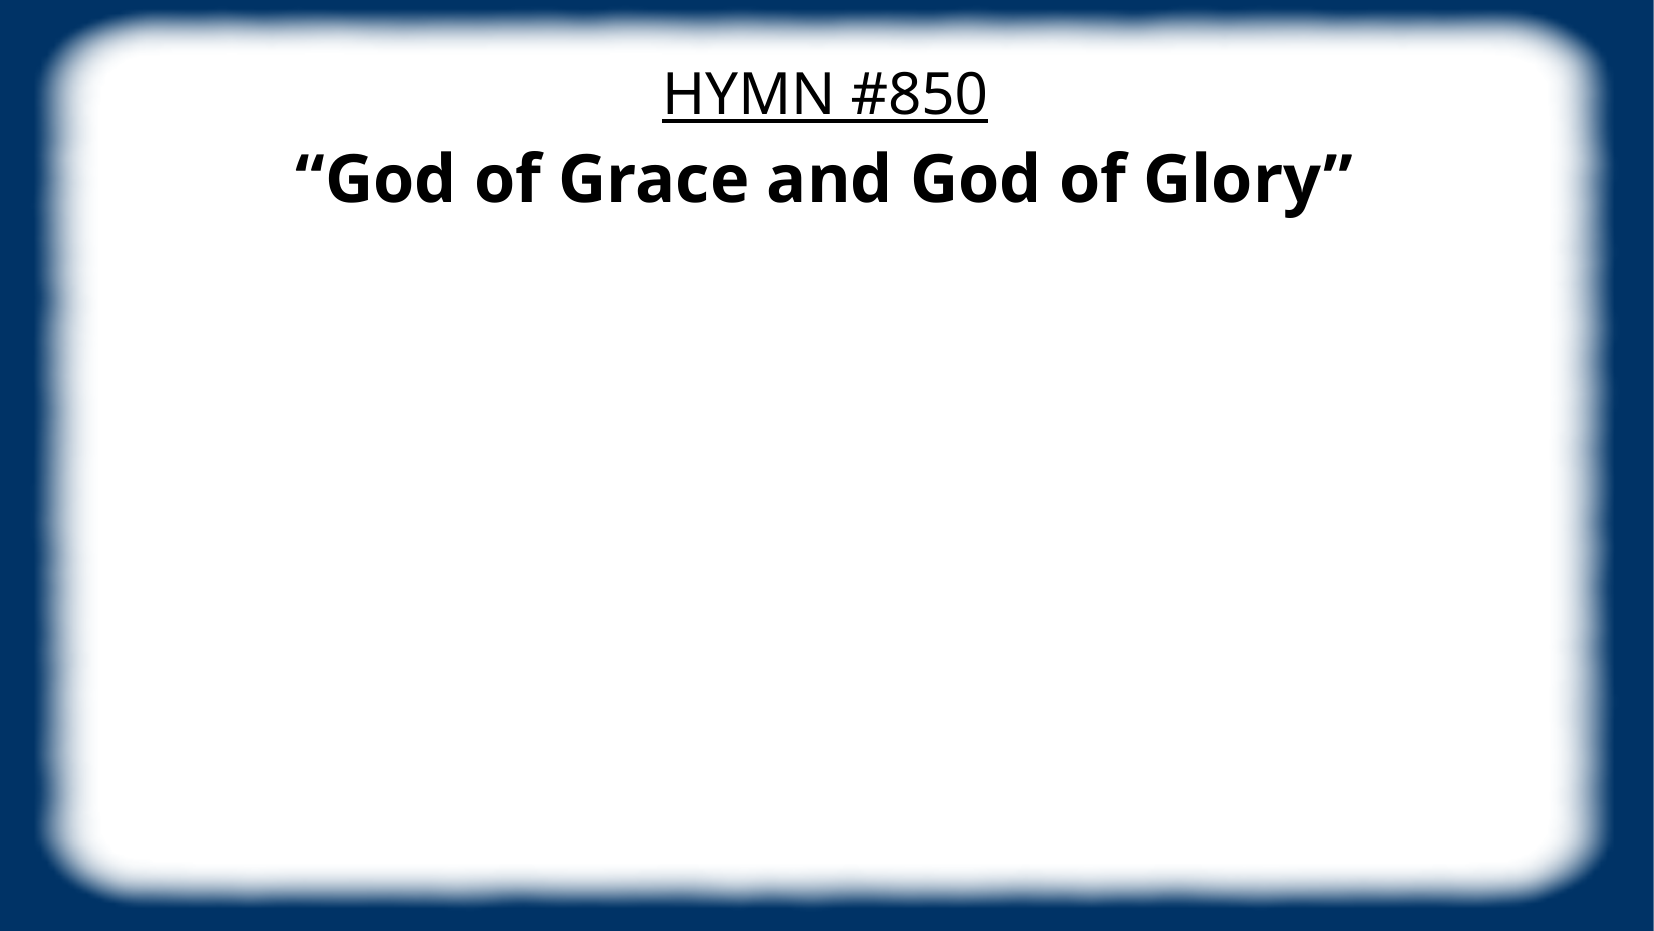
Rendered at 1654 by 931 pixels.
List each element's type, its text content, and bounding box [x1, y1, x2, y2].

picture [0, 0, 1654, 931]
text_box HYMN #850 “God of Grace and God of Glory” [90, 45, 1561, 226]
